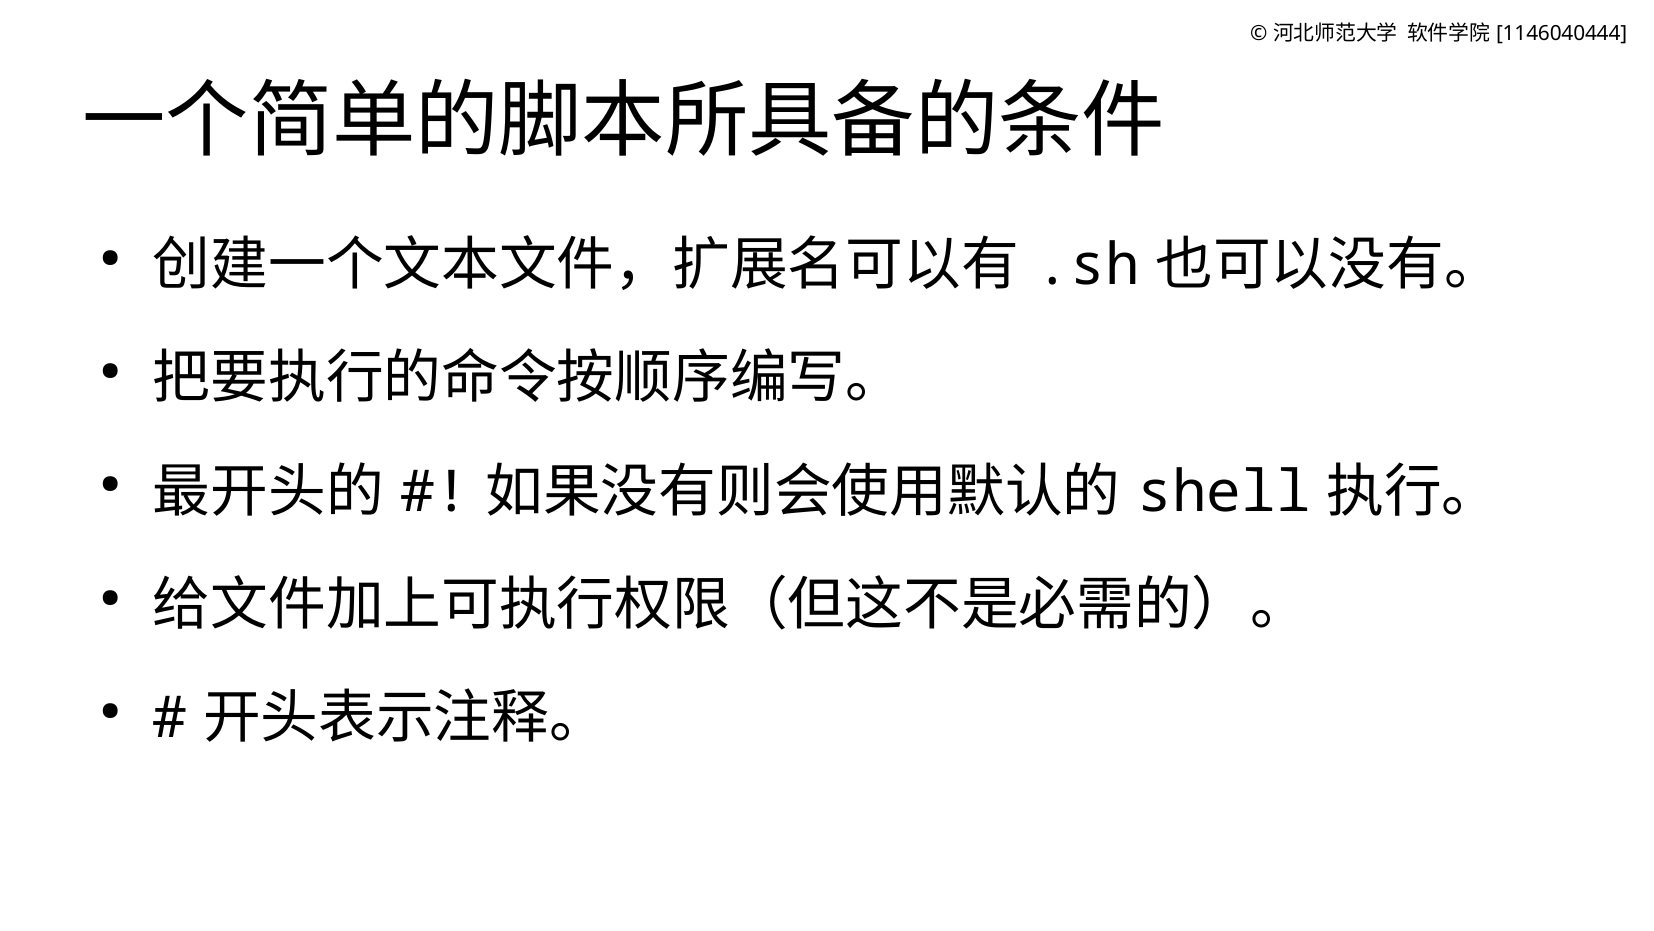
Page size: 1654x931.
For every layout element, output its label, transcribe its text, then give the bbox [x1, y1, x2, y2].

list 创建一个文本文件，扩展名可以有.sh也可以没有。 把要执行的命令按顺序编写。 最开头的#!如果没有则会使用默认的shell执行。 给文件加上可执行权限（但这不是必需的）。 #开头表示注释。 [82, 217, 1571, 758]
title 一个简单的脚本所具备的条件 [82, 37, 1571, 189]
